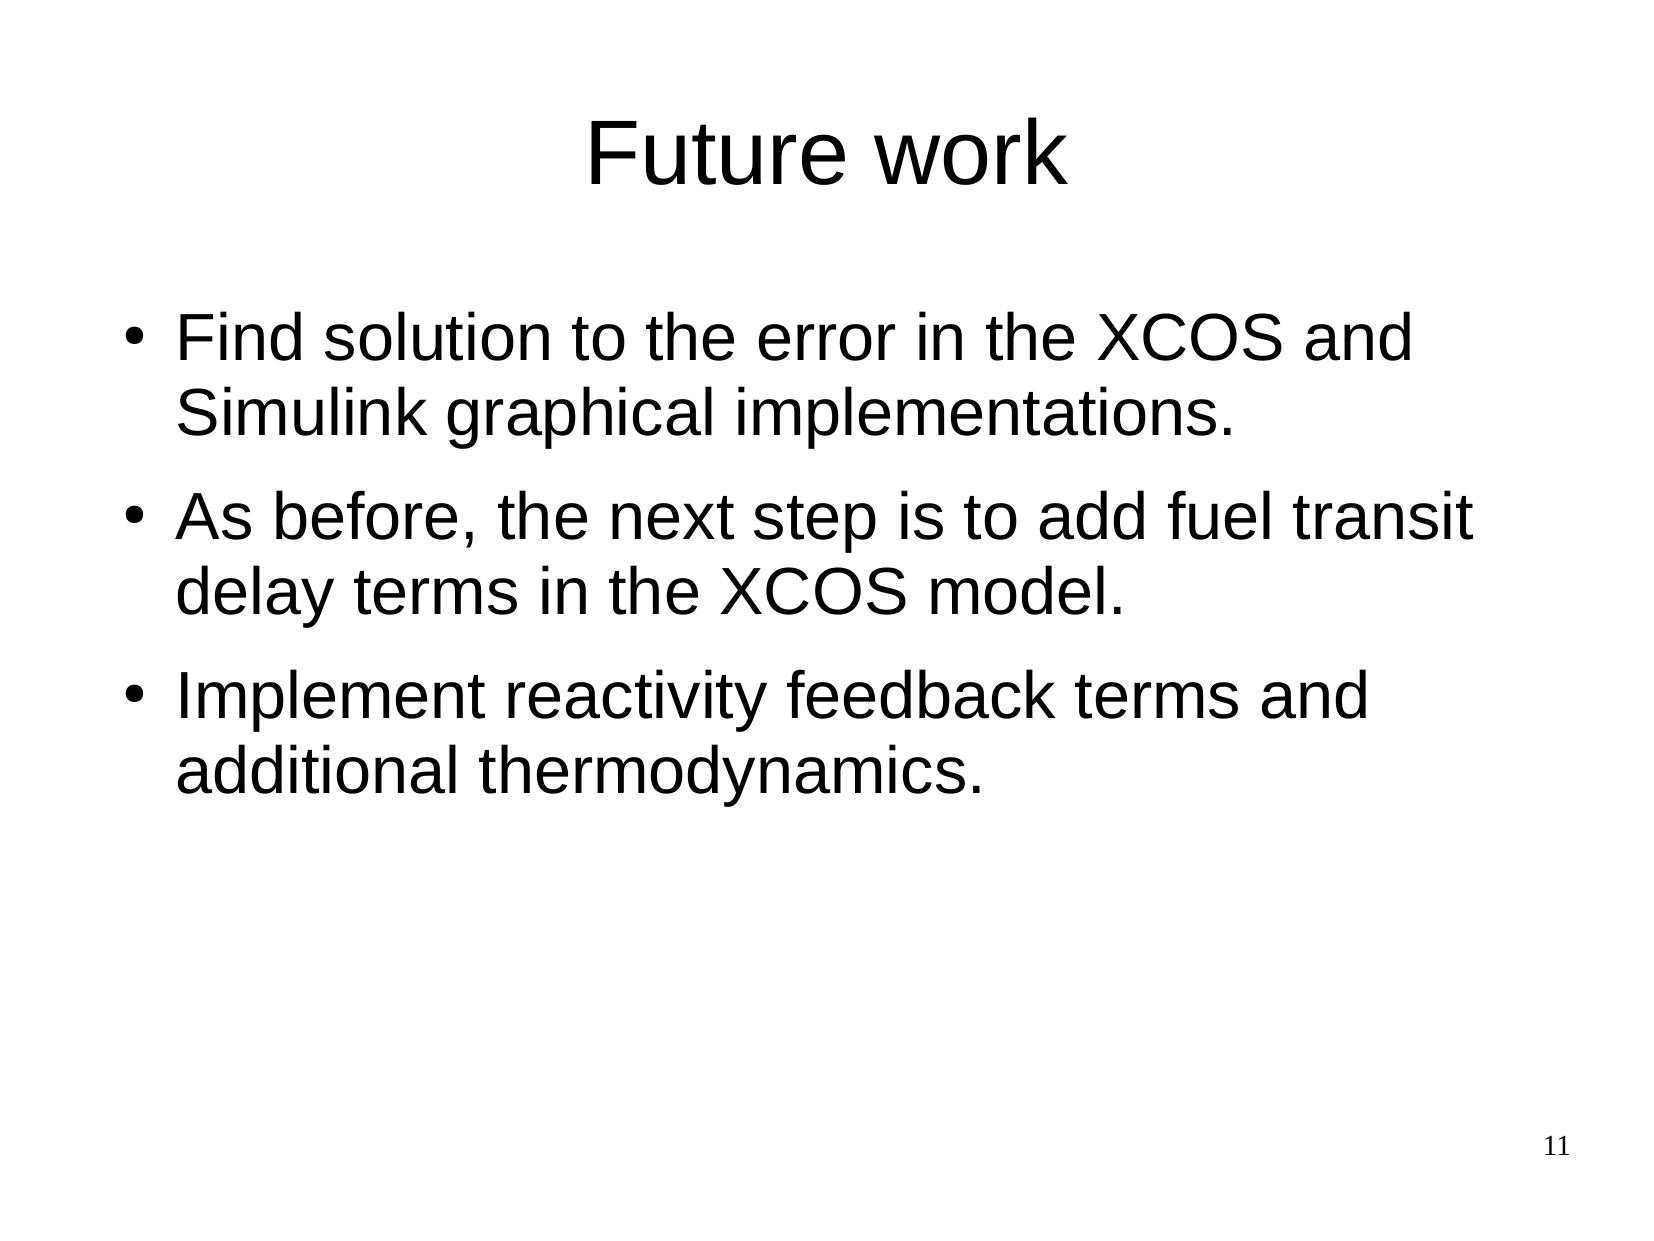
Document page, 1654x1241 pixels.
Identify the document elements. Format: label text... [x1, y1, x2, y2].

title Future work [82, 49, 1571, 257]
list Find solution to the error in the XCOS and Simulink graphical implementations. As before, the next step is to add fuel transit delay terms in the XCOS model. Implement reactivity feedback terms and additional thermodynamics. [105, 300, 1594, 1081]
